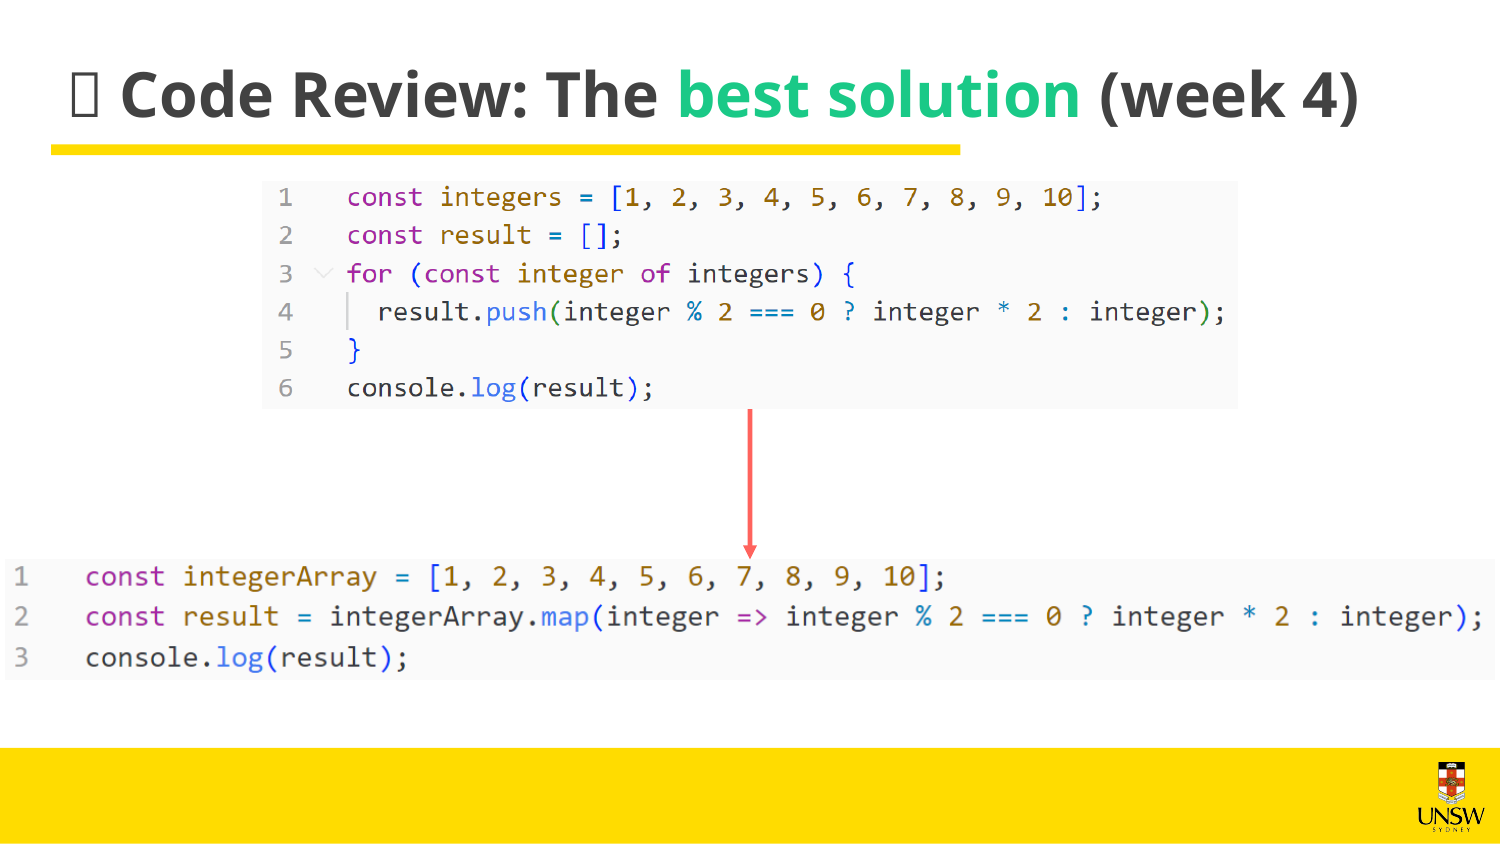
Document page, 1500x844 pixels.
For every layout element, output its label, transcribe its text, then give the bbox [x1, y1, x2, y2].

text_box [51, 144, 961, 156]
text_box 🧠 Code Review: The best solution (week 4) [51, 24, 1449, 145]
picture [262, 181, 1238, 409]
picture [1418, 762, 1485, 832]
picture [5, 559, 1495, 680]
